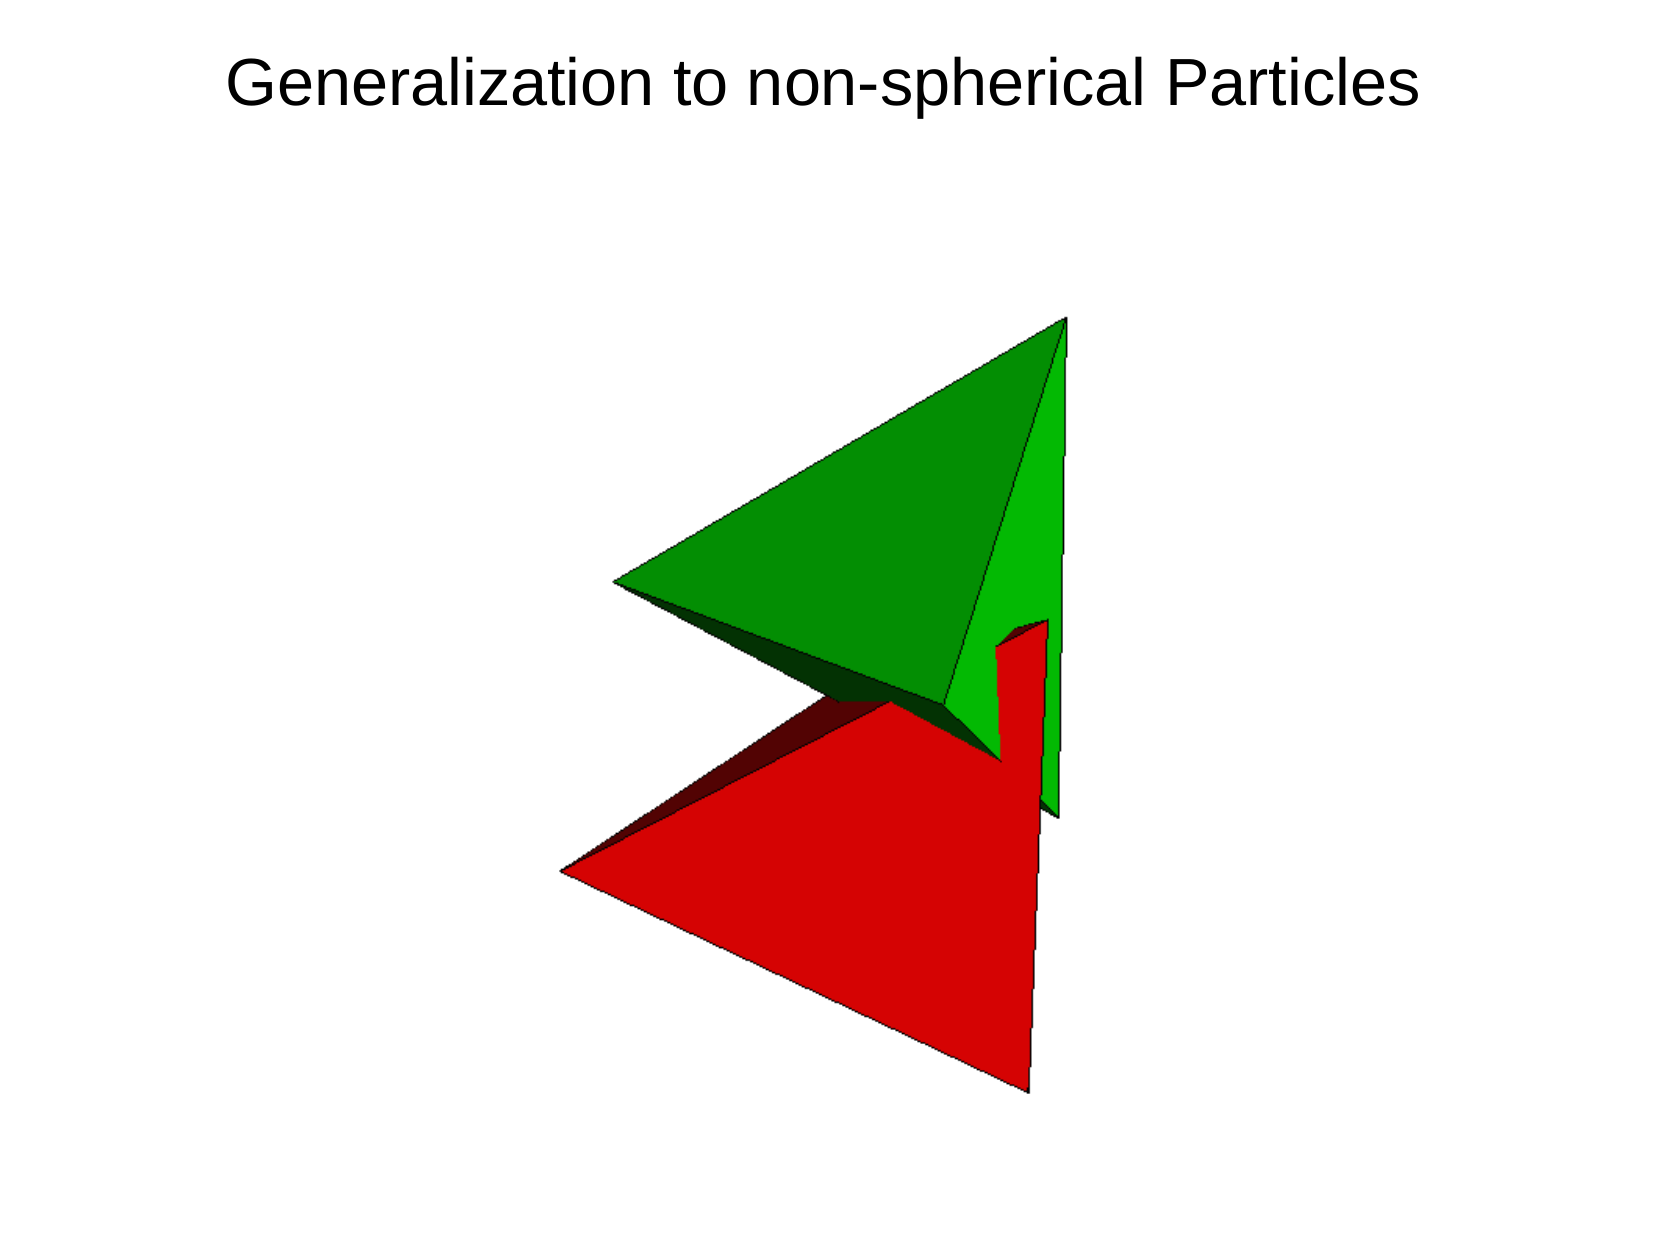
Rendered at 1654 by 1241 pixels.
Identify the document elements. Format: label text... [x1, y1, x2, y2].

text_box Generalization to non-spherical Particles [210, 37, 1561, 128]
picture [372, 136, 1310, 1119]
